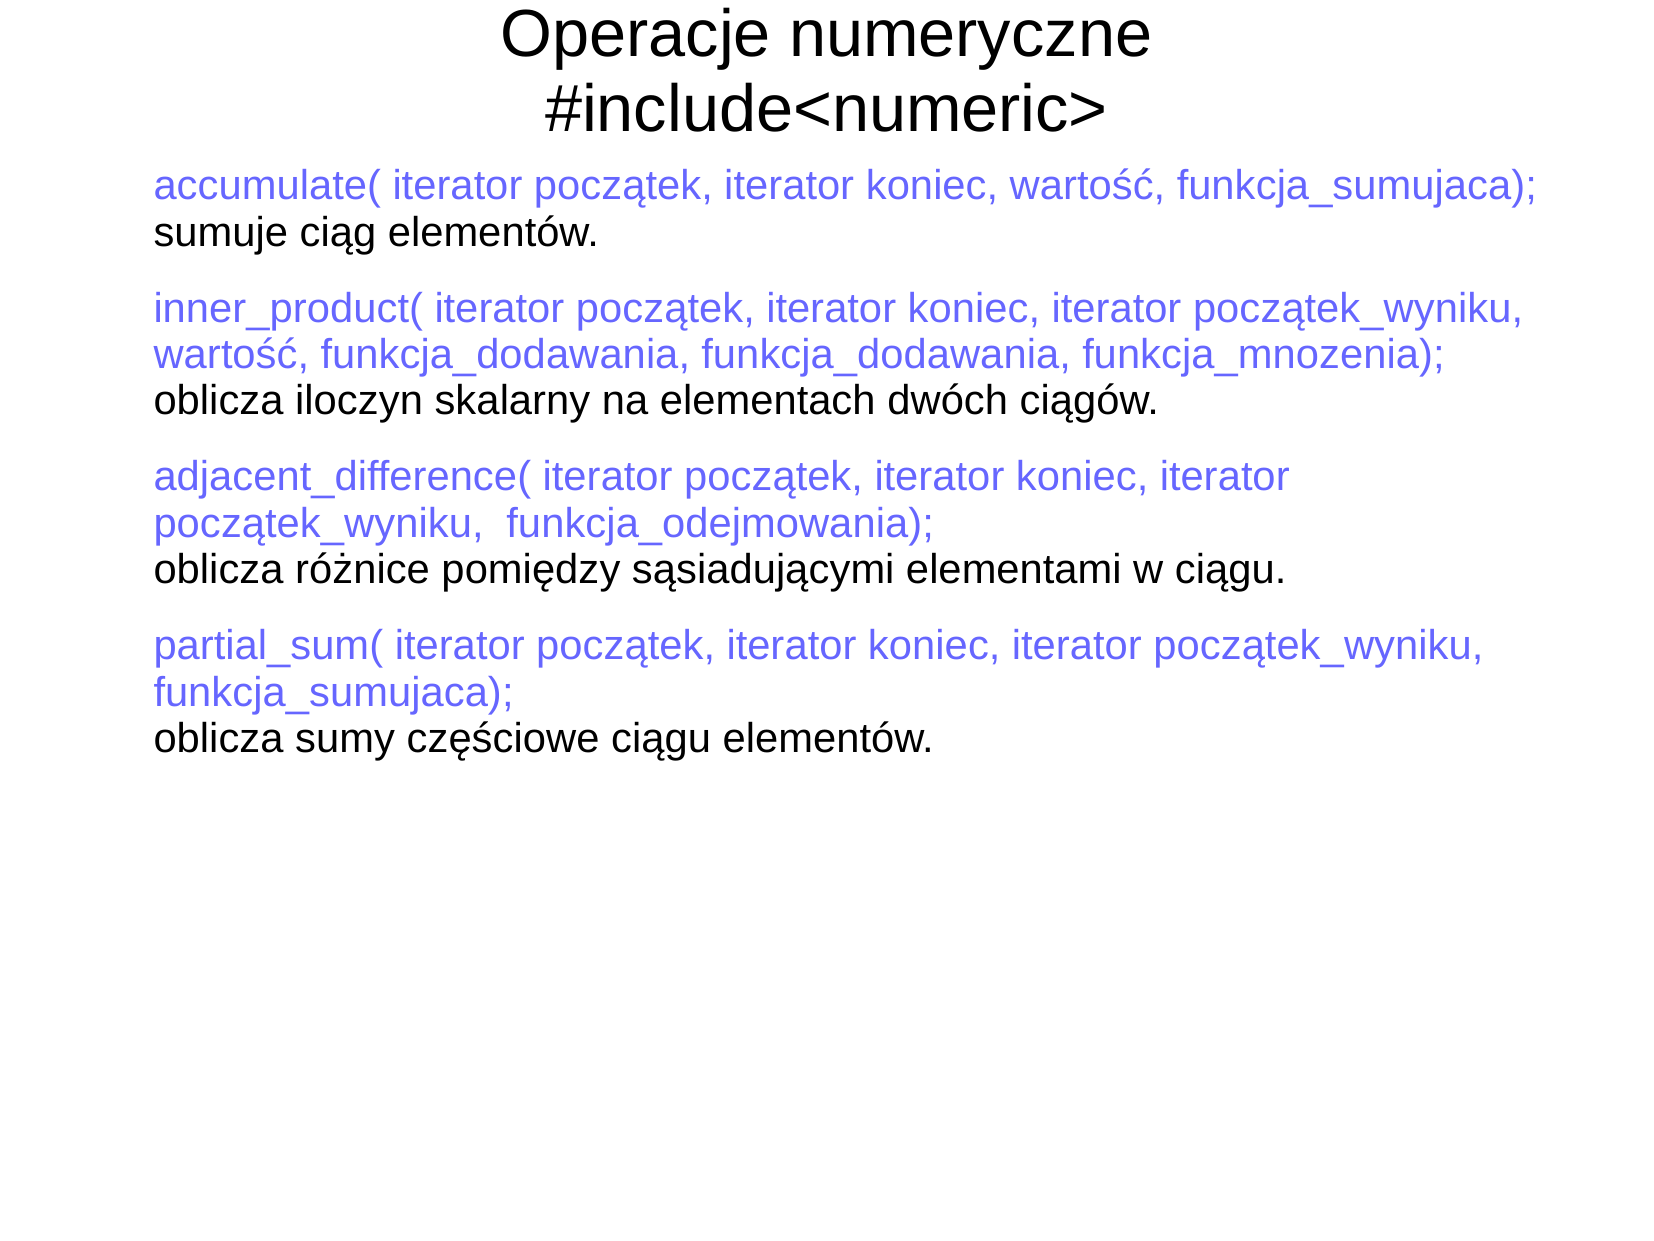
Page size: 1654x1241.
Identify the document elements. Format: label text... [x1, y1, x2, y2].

list accumulate( iterator początek, iterator koniec, wartość, funkcja_sumujaca); sumuje ciąg elementów. inner_product( iterator początek, iterator koniec, iterator początek_wyniku, wartość, funkcja_dodawania, funkcja_dodawania, funkcja_mnozenia); oblicza iloczyn skalarny na elementach dwóch ciągów. adjacent_difference( iterator początek, iterator koniec, iterator początek_wyniku, funkcja_odejmowania); oblicza różnice pomiędzy sąsiadującymi elementami w ciągu. partial_sum( iterator początek, iterator koniec, iterator początek_wyniku, funkcja_sumujaca); oblicza sumy częściowe ciągu elementów. [82, 161, 1571, 981]
title Operacje numeryczne #include<numeric> [82, 0, 1571, 146]
